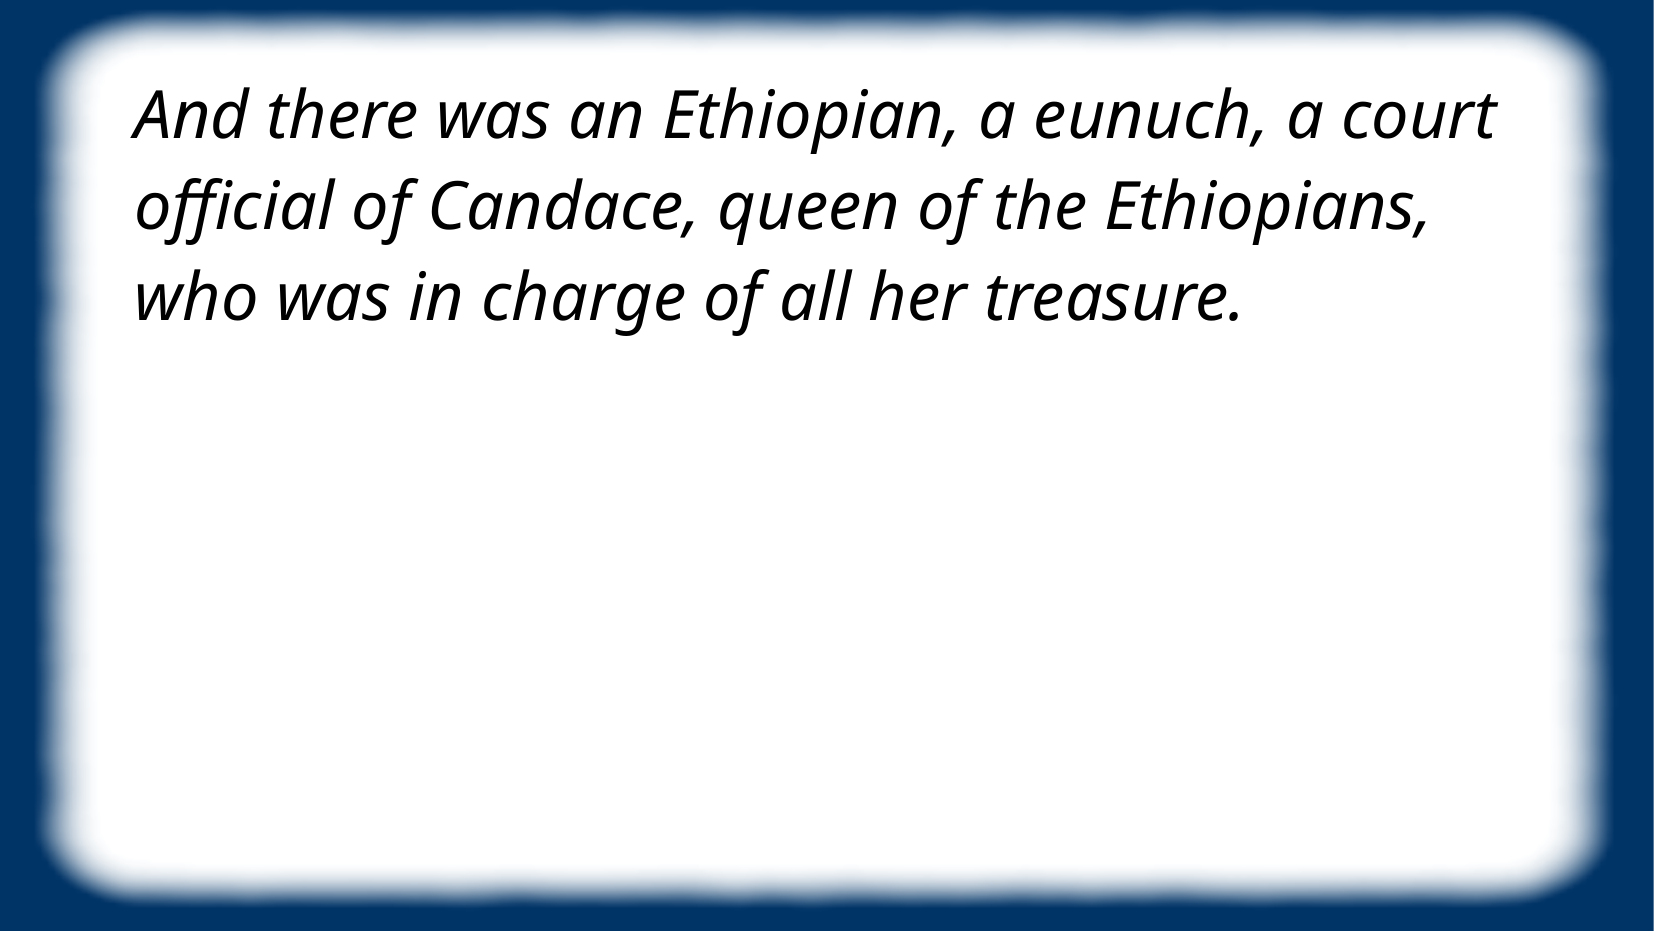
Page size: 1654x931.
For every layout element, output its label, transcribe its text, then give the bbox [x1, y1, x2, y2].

picture [0, 0, 1654, 931]
text_box And there was an Ethiopian, a eunuch, a court official of Candace, queen of the Ethiopians, who was in charge of all her treasure. [120, 60, 1531, 376]
